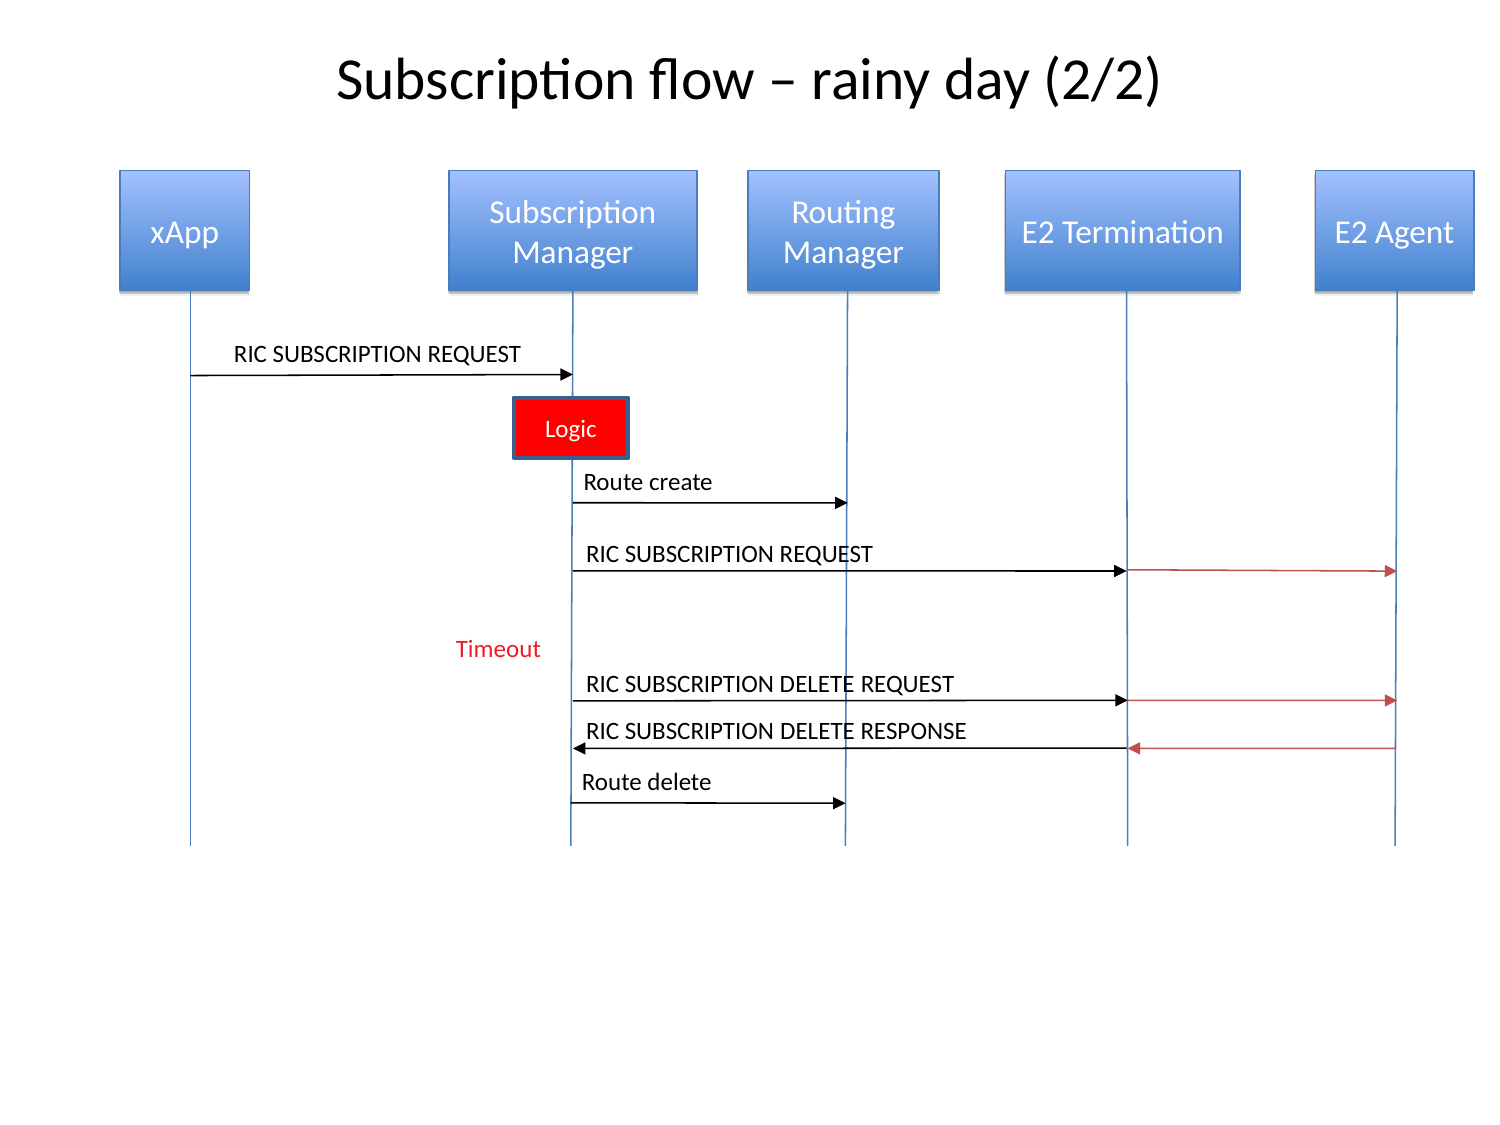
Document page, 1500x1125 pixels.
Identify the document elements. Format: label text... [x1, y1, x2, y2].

text_box Routing Manager [748, 170, 940, 291]
text_box RIC SUBSCRIPTION REQUEST [219, 330, 537, 374]
text_box Timeout [441, 625, 585, 671]
text_box Logic [513, 397, 628, 459]
text_box xApp [120, 170, 250, 291]
text_box Subscription Manager [448, 170, 697, 291]
text_box Route create [568, 458, 768, 504]
text_box RIC SUBSCRIPTION DELETE RESPONSE [571, 707, 1092, 753]
title Subscription flow – rainy day (2/2) [75, 32, 1425, 120]
text_box E2 Agent [1315, 170, 1474, 291]
text_box RIC SUBSCRIPTION REQUEST [571, 530, 969, 575]
text_box E2 Termination [1005, 170, 1241, 291]
text_box Route delete [567, 758, 774, 804]
text_box RIC SUBSCRIPTION DELETE REQUEST [571, 660, 1075, 705]
